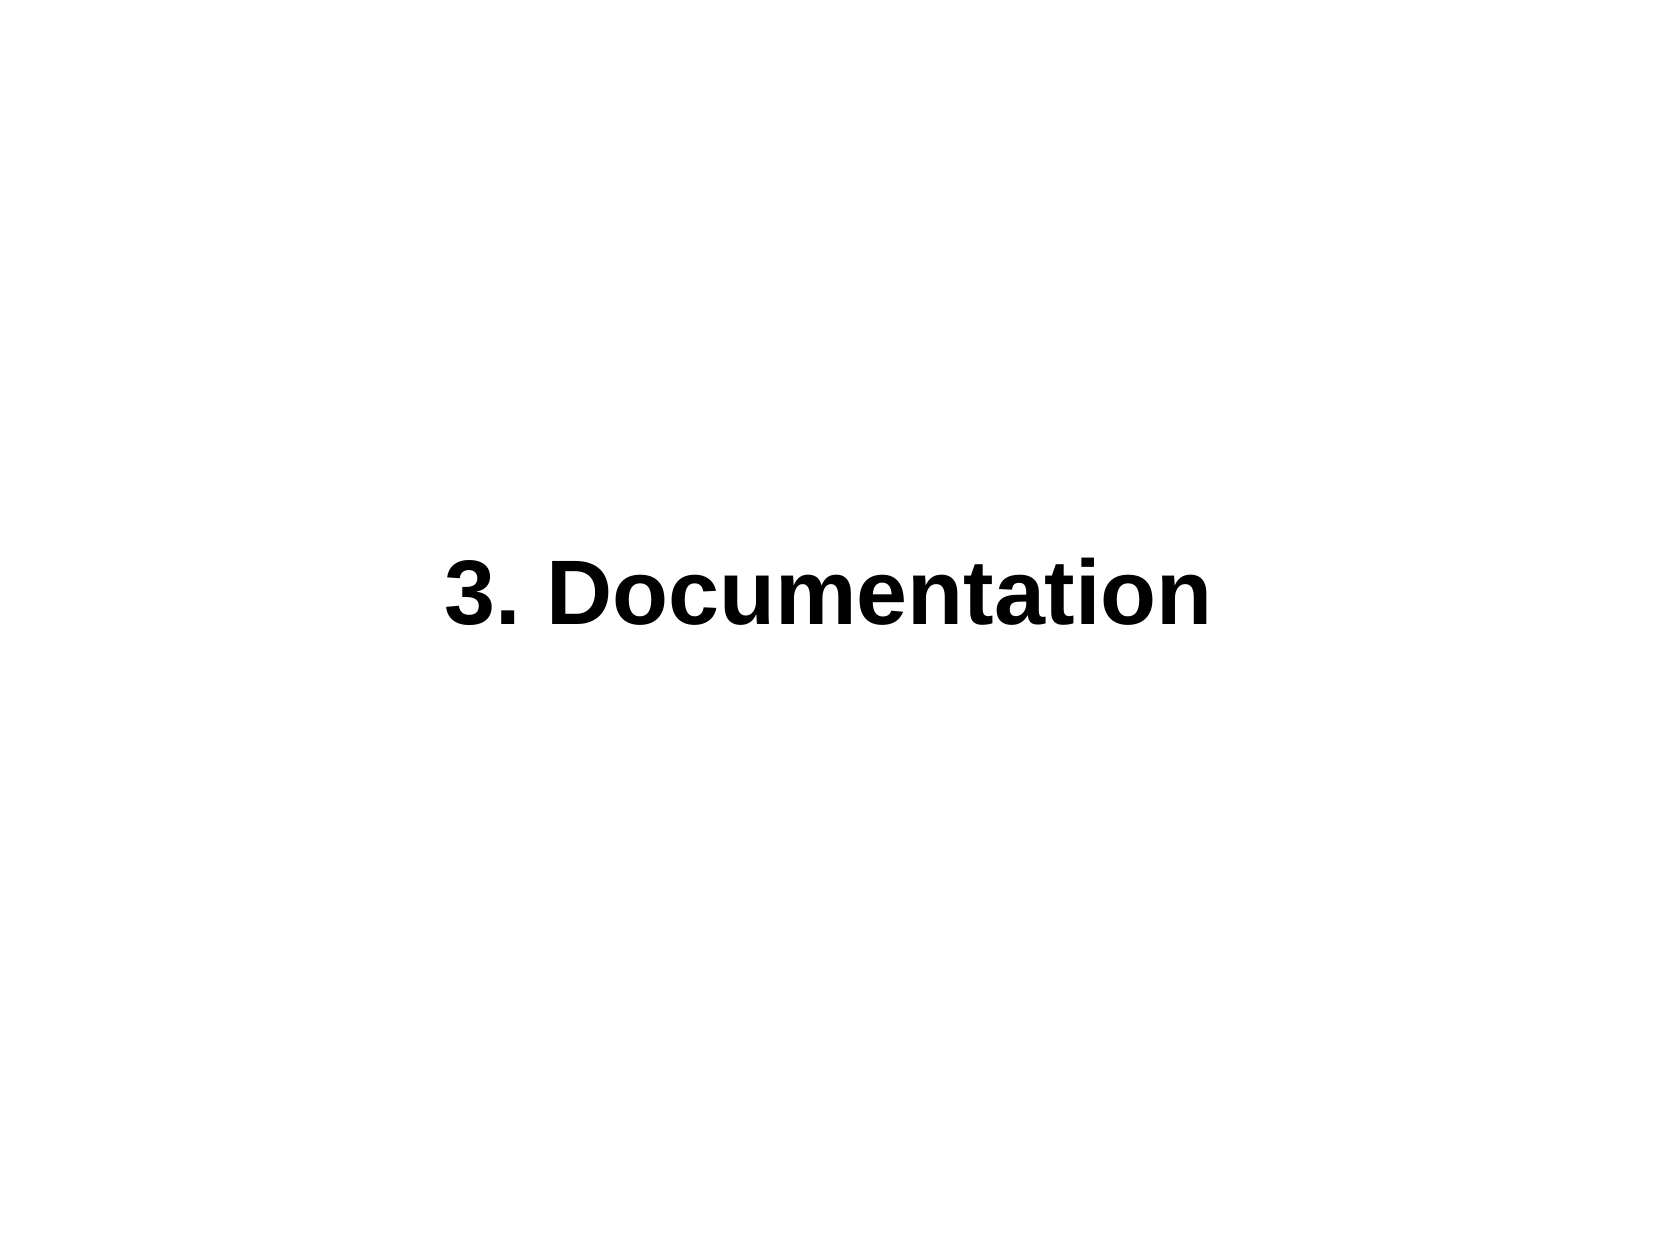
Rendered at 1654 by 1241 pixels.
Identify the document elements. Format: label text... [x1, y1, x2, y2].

title 3. Documentation [85, 484, 1574, 692]
